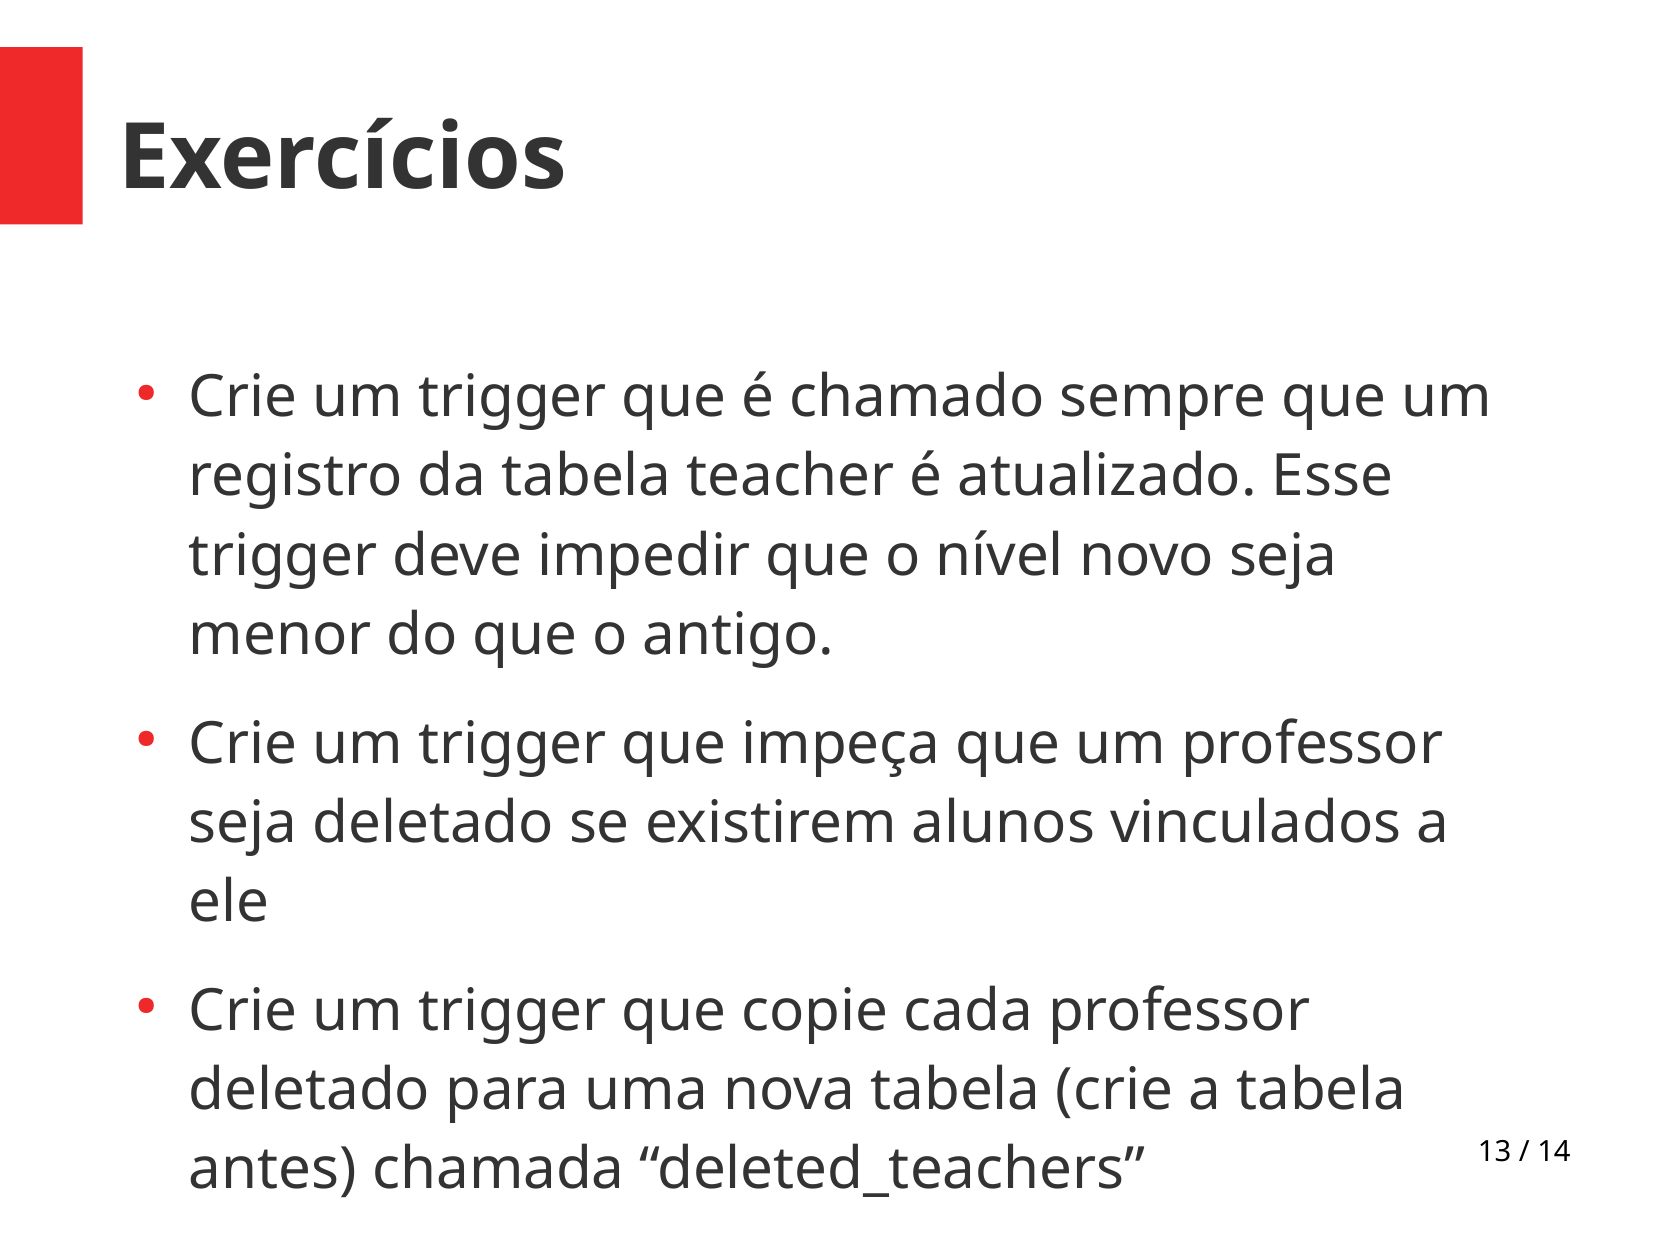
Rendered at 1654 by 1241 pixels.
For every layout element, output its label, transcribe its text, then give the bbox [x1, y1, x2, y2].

list Crie um trigger que é chamado sempre que um registro da tabela teacher é atualizado. Esse trigger deve impedir que o nível novo seja menor do que o antigo. Crie um trigger que impeça que um professor seja deletado se existirem alunos vinculados a ele Crie um trigger que copie cada professor deletado para uma nova tabela (crie a tabela antes) chamada “deleted_teachers” [118, 354, 1536, 1074]
title Exercícios [118, 49, 1571, 257]
